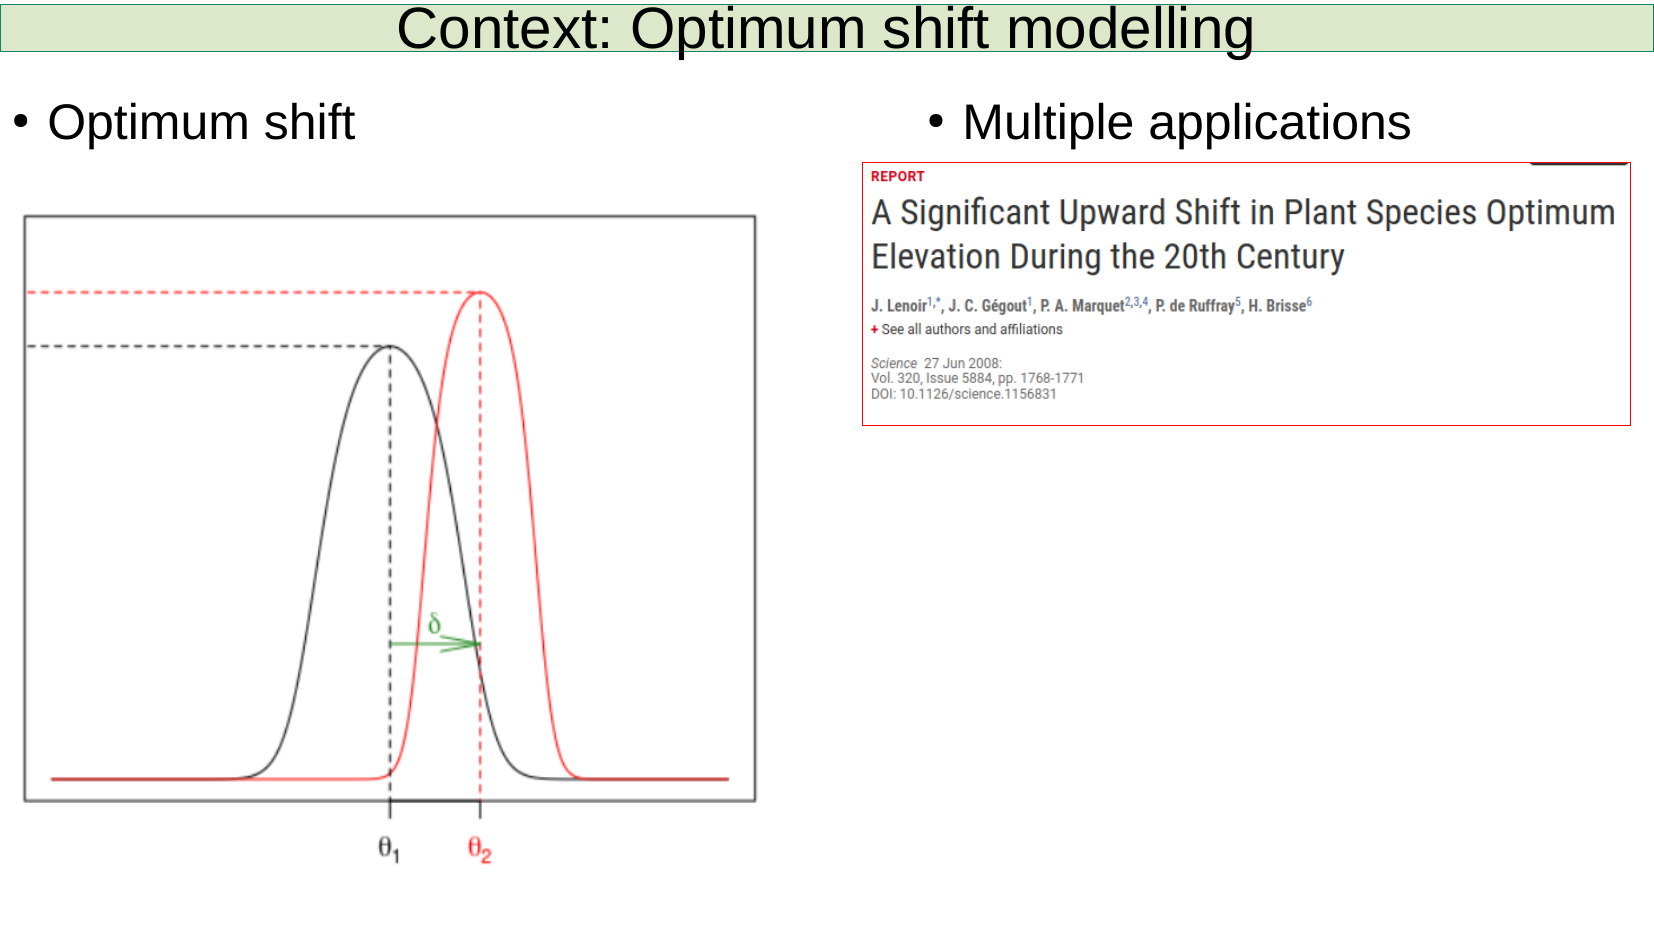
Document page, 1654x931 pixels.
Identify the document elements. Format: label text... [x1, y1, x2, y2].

list Optimum shift [11, 94, 449, 173]
list Multiple applications [927, 94, 1630, 173]
picture [11, 200, 768, 875]
text_box Context: Optimum shift modelling [0, 4, 1654, 52]
picture [862, 162, 1631, 426]
